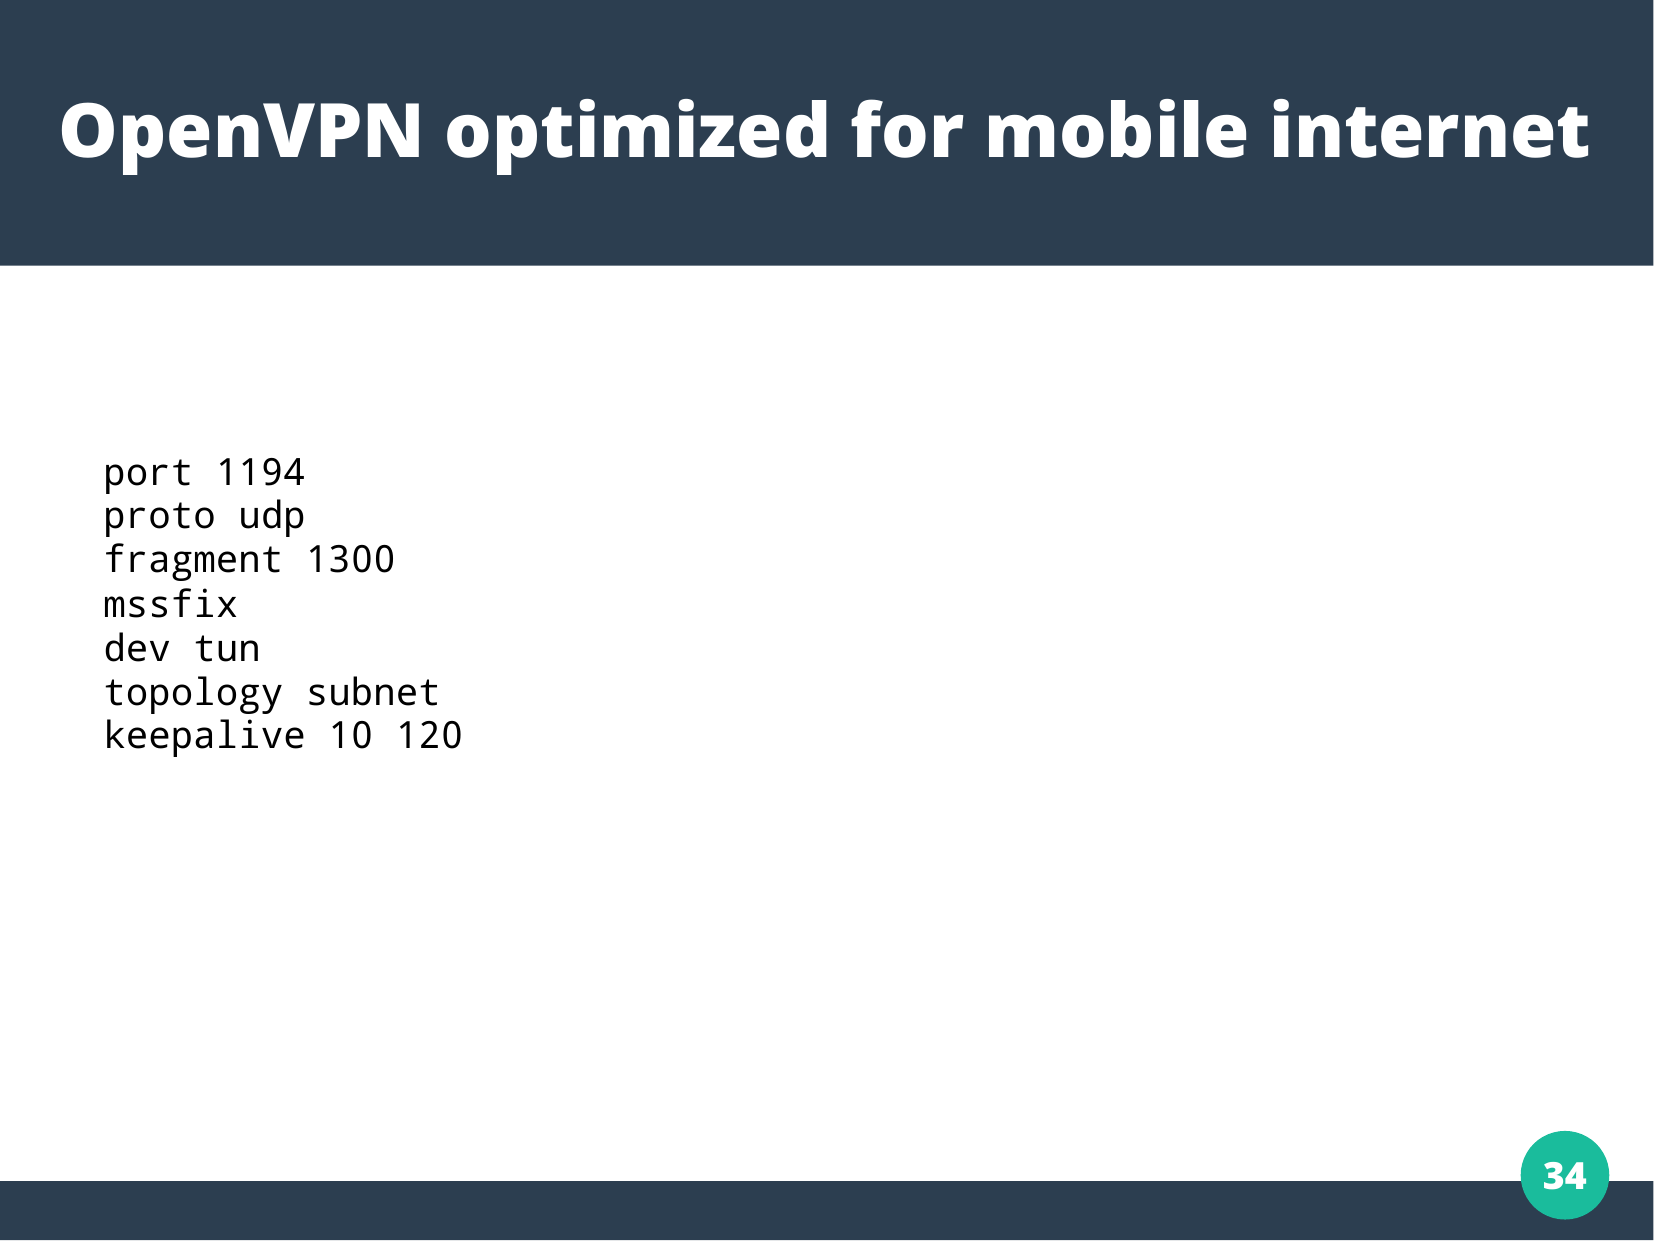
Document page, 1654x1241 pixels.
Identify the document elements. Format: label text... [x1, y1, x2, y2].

title OpenVPN optimized for mobile internet [59, 49, 1595, 207]
text_box port 1194 proto udp fragment 1300 mssfix dev tun topology subnet keepalive 10 120 [88, 442, 1359, 766]
